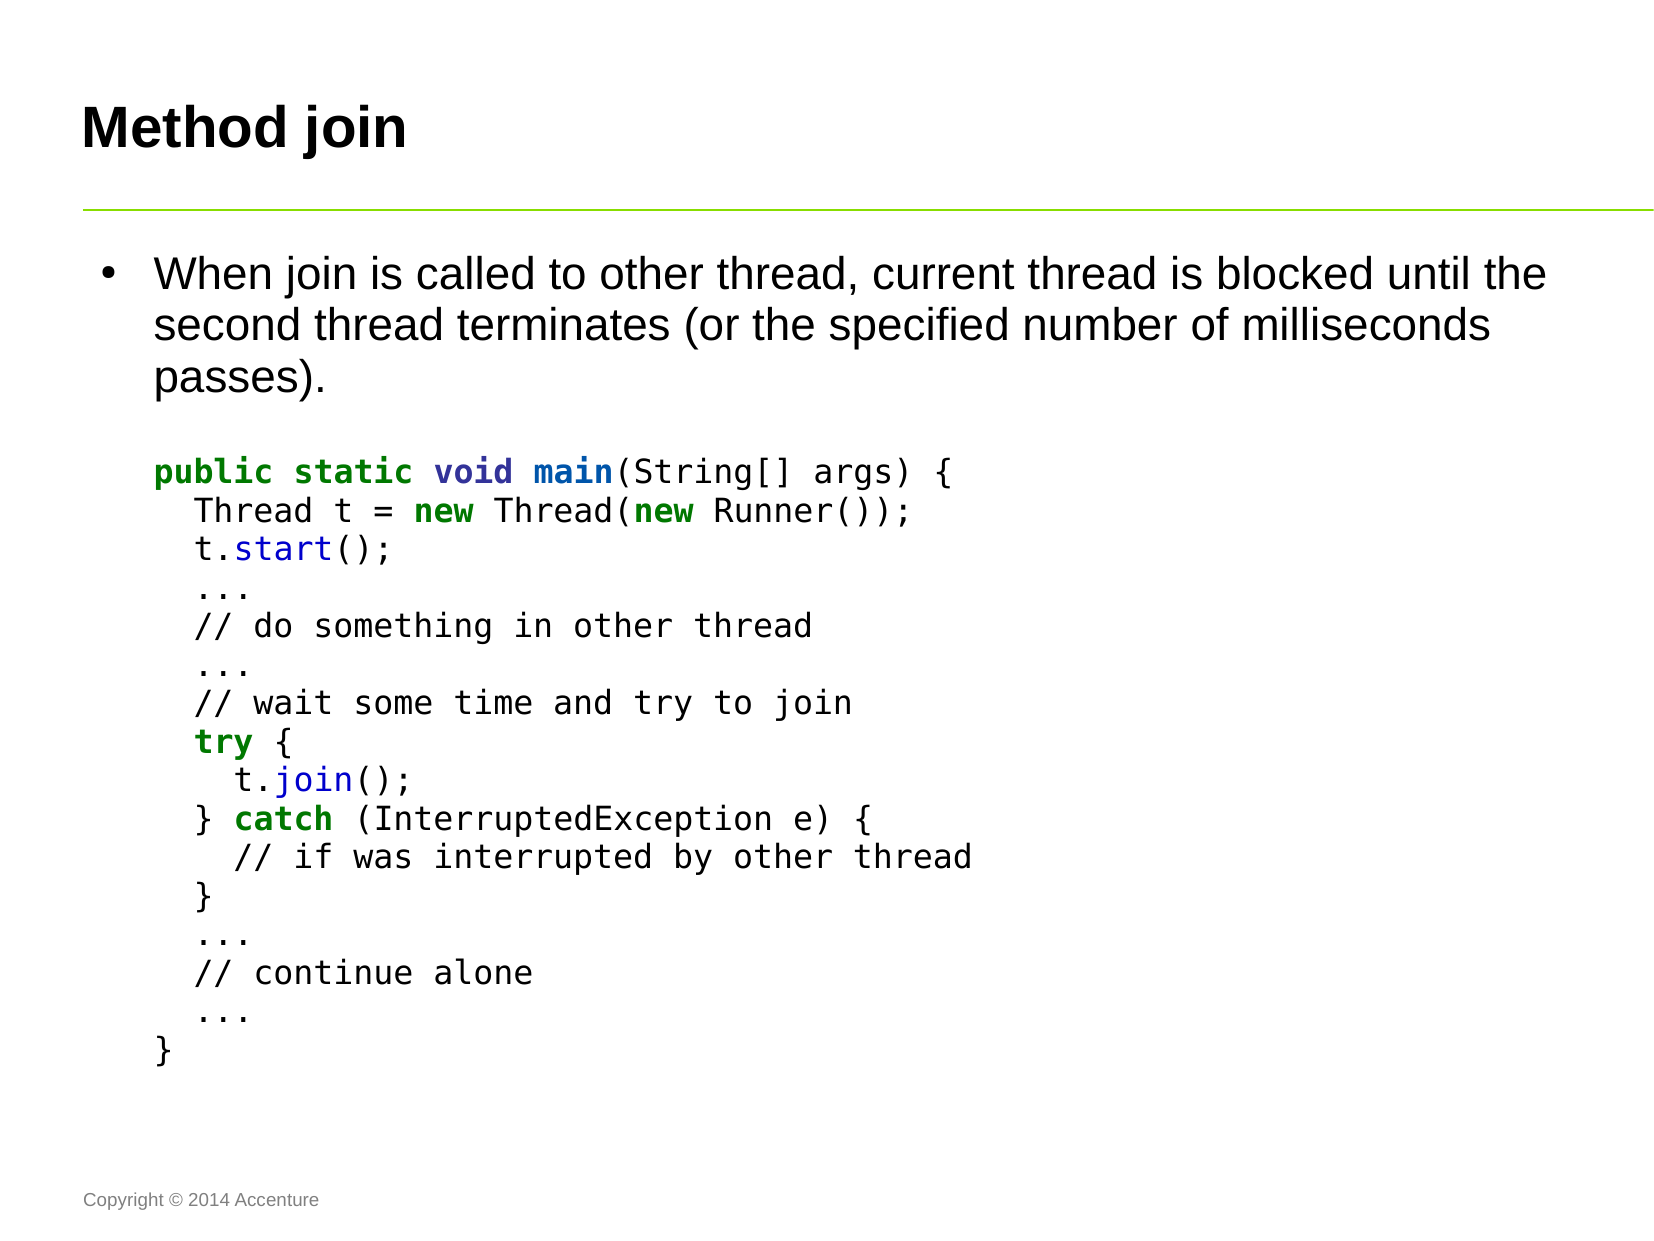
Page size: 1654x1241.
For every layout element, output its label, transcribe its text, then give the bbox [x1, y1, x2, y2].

title Method join [81, 56, 1654, 199]
list When join is called to other thread, current thread is blocked until the second thread terminates (or the specified number of milliseconds passes). public static void main(String[] args) { Thread t = new Thread(new Runner()); t.start(); ... // do something in other thread ... // wait some time and try to join try { t.join(); } catch (InterruptedException e) { // if was interrupted by other thread } ... // continue alone ... } [82, 248, 1619, 1229]
